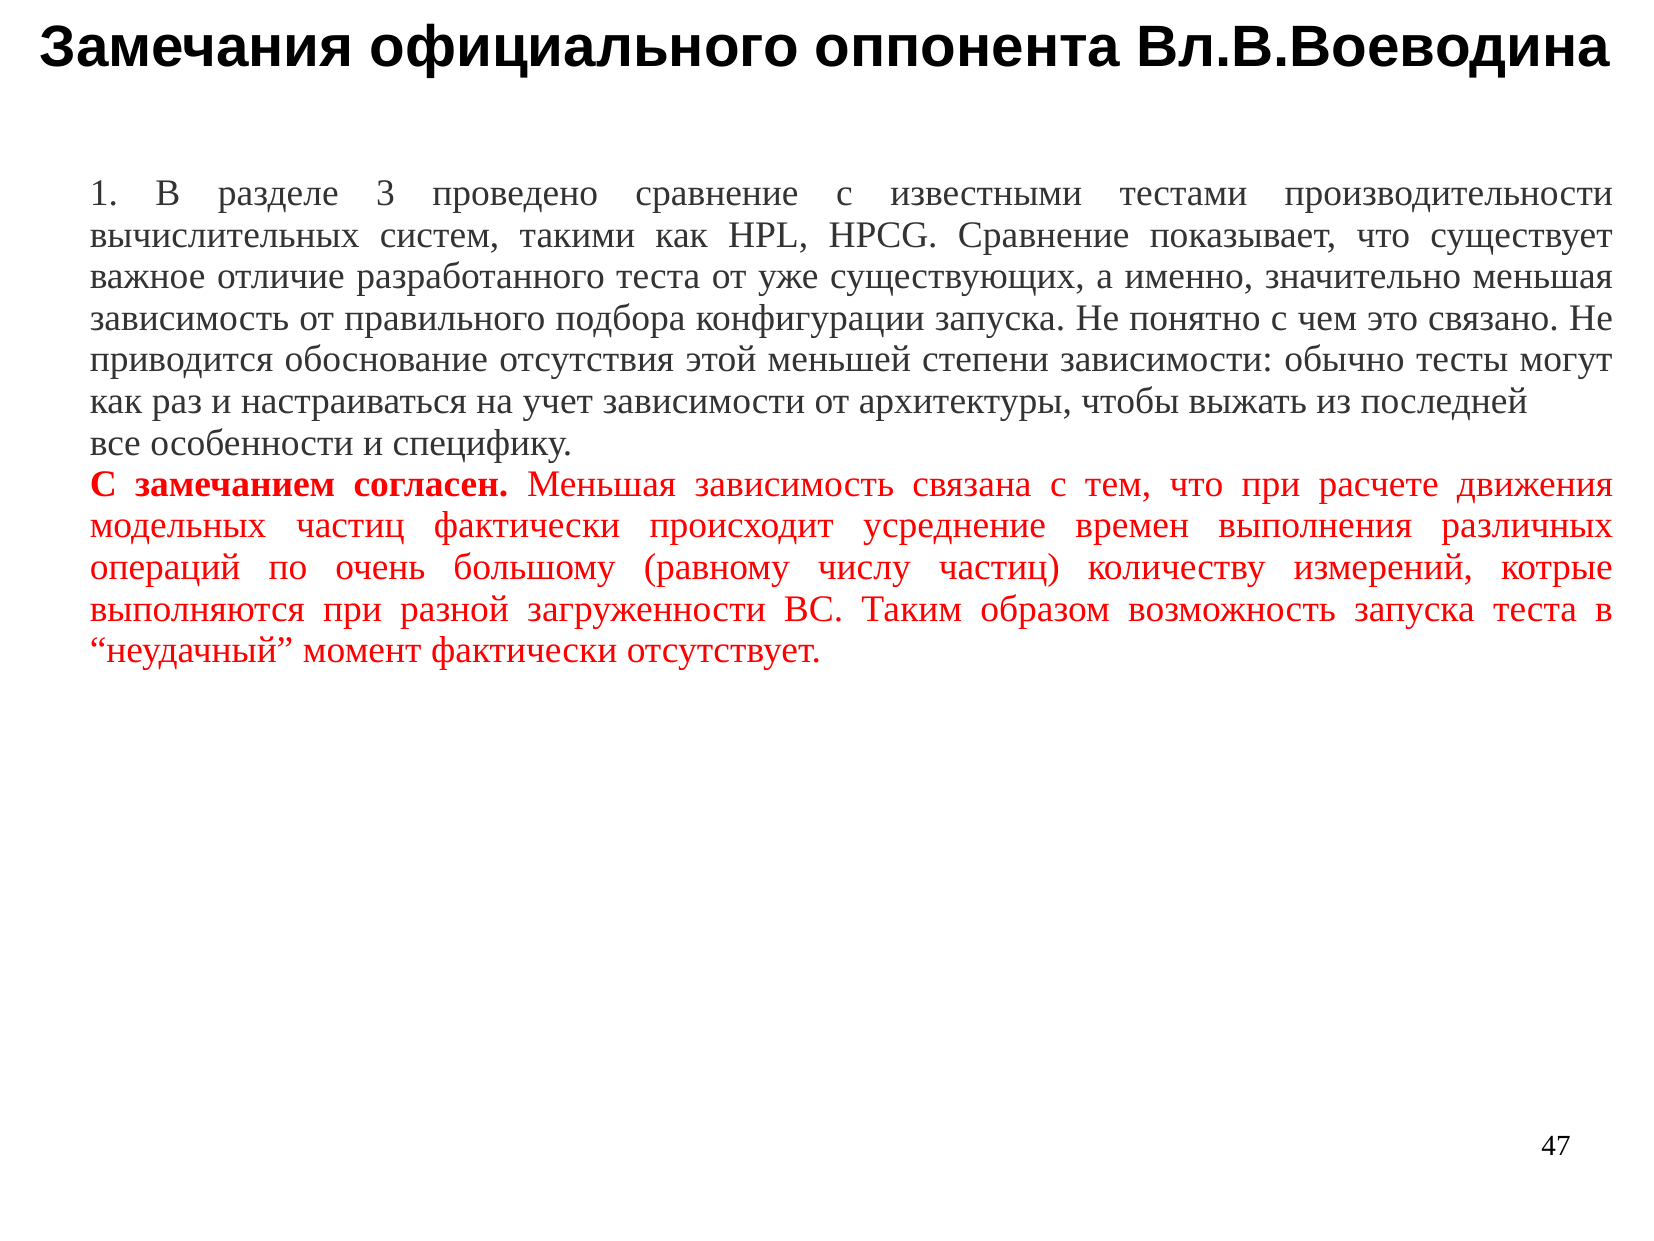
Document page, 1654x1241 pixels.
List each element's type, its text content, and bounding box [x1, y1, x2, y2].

text_box 1. В разделе 3 проведено сравнение с известными тестами производительности вычислительных систем, такими как HPL, HPCG. Сравнение показывает, что существует важное отличие разработанного теста от уже существующих, а именно, значительно меньшая зависимость от правильного подбора конфигурации запуска. Не понятно с чем это связано. Не приводится обоснование отсутствия этой меньшей степени зависимости: обычно тесты могут как раз и настраиваться на учет зависимости от архитектуры, чтобы выжать из последней все особенности и специфику. С замечанием согласен. Меньшая зависимость связана с тем, что при расчете движения модельных частиц фактически происходит усреднение времен выполнения различных операций по очень большому (равному числу частиц) количеству измерений, котрые выполняются при разной загруженности ВС. Таким образом возможность запуска теста в “неудачный” момент фактически отсутствует. [75, 165, 1636, 679]
title Замечания официального оппонента Вл.В.Воеводина [0, 0, 1654, 151]
